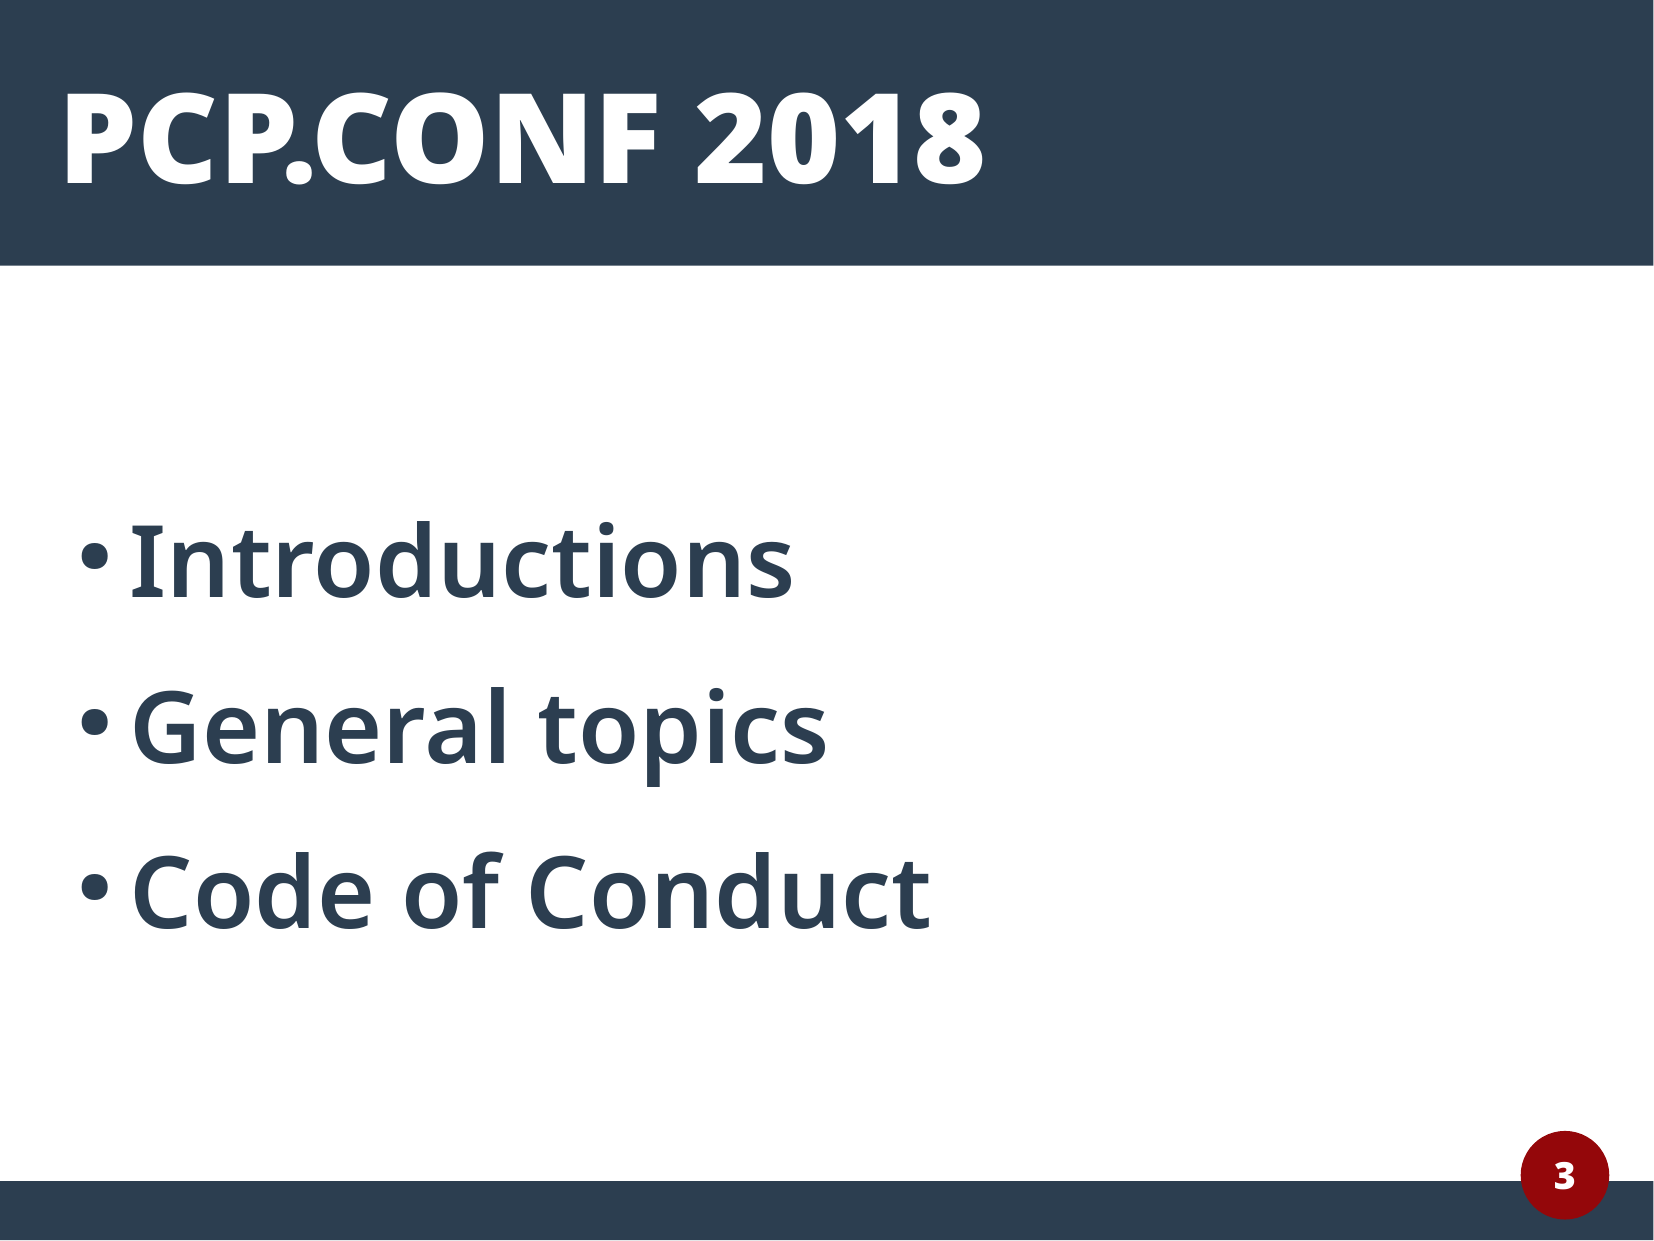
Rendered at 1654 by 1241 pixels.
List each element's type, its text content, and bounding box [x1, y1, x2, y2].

list Introductions General topics Code of Conduct [59, 324, 1595, 1152]
title PCP.CONF 2018 [59, 49, 1595, 207]
